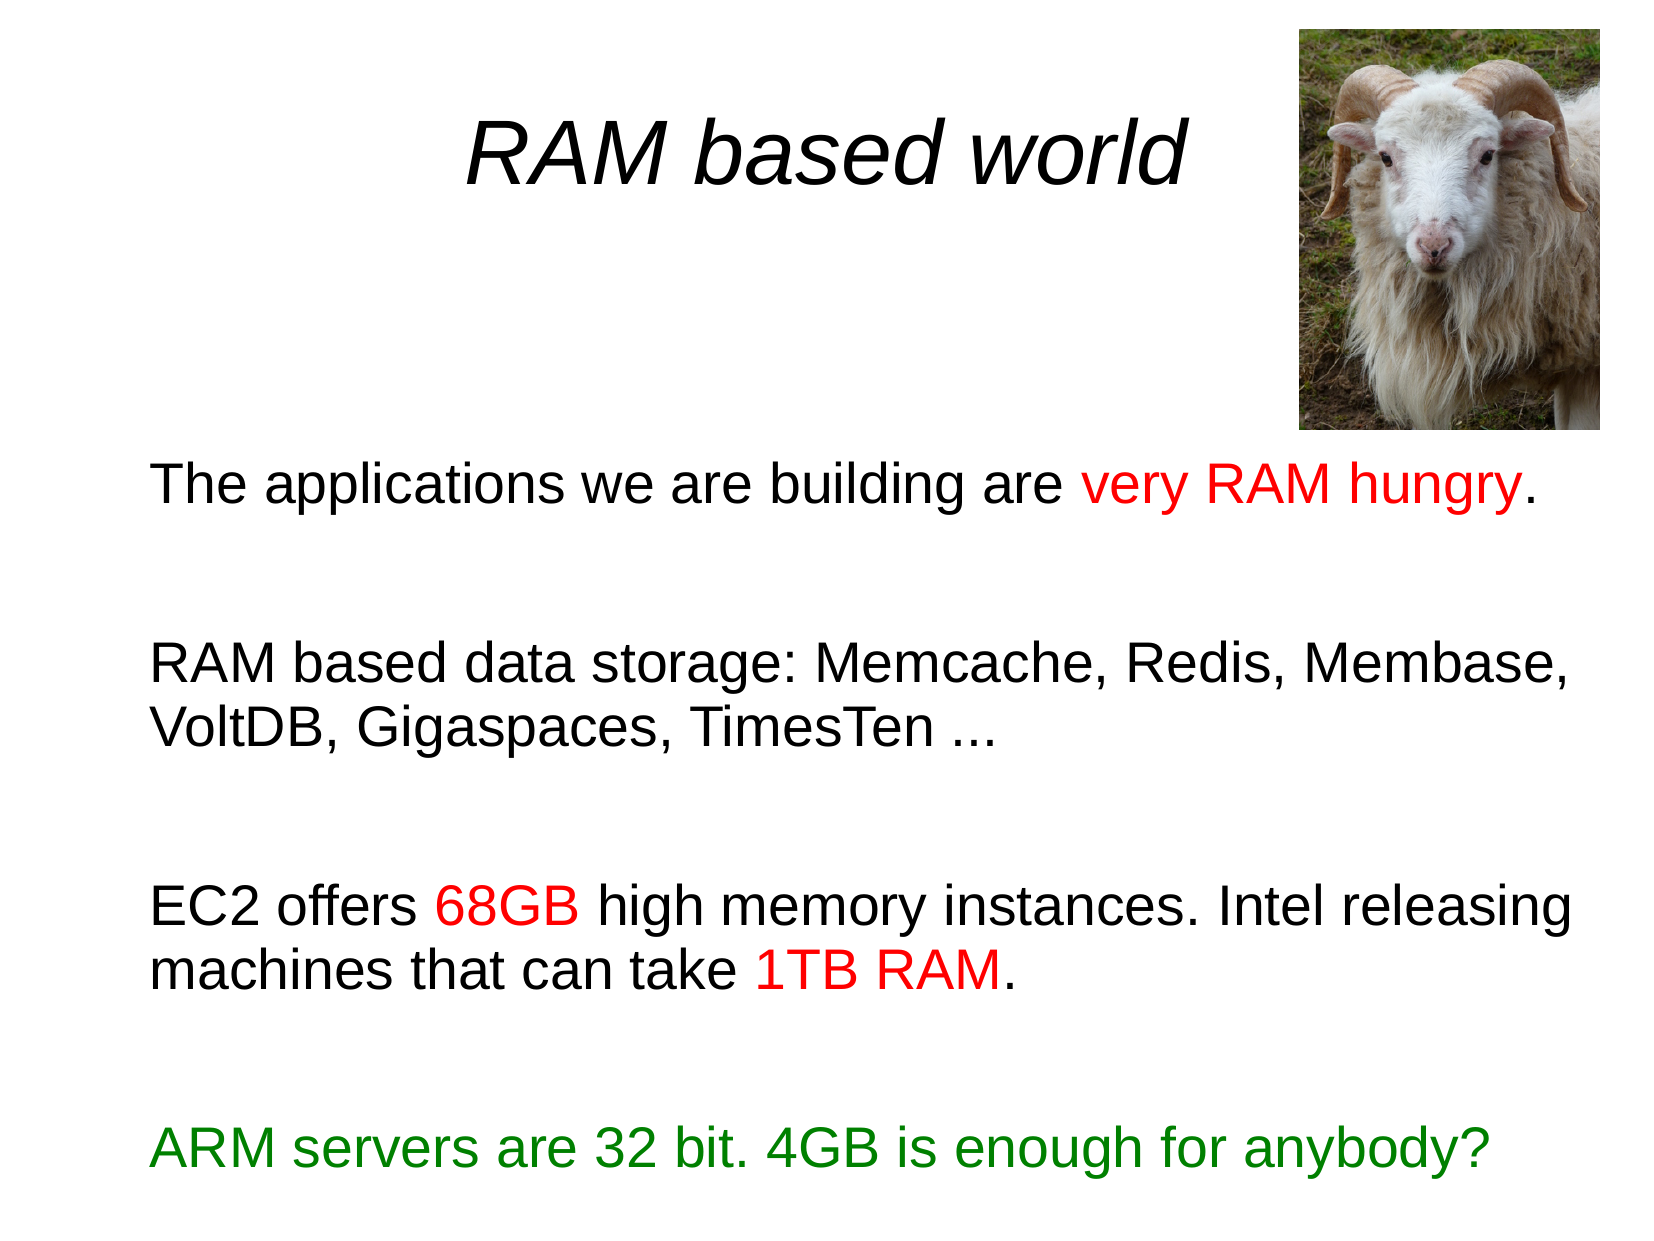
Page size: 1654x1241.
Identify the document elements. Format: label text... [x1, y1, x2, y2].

list The applications we are building are very RAM hungry. RAM based data storage: Memcache, Redis, Membase, VoltDB, Gigaspaces, TimesTen ... EC2 offers 68GB high memory instances. Intel releasing machines that can take 1TB RAM. ARM servers are 32 bit. 4GB is enough for anybody? [88, 362, 1577, 1182]
title RAM based world [82, 49, 1299, 257]
picture [1299, 29, 1600, 430]
